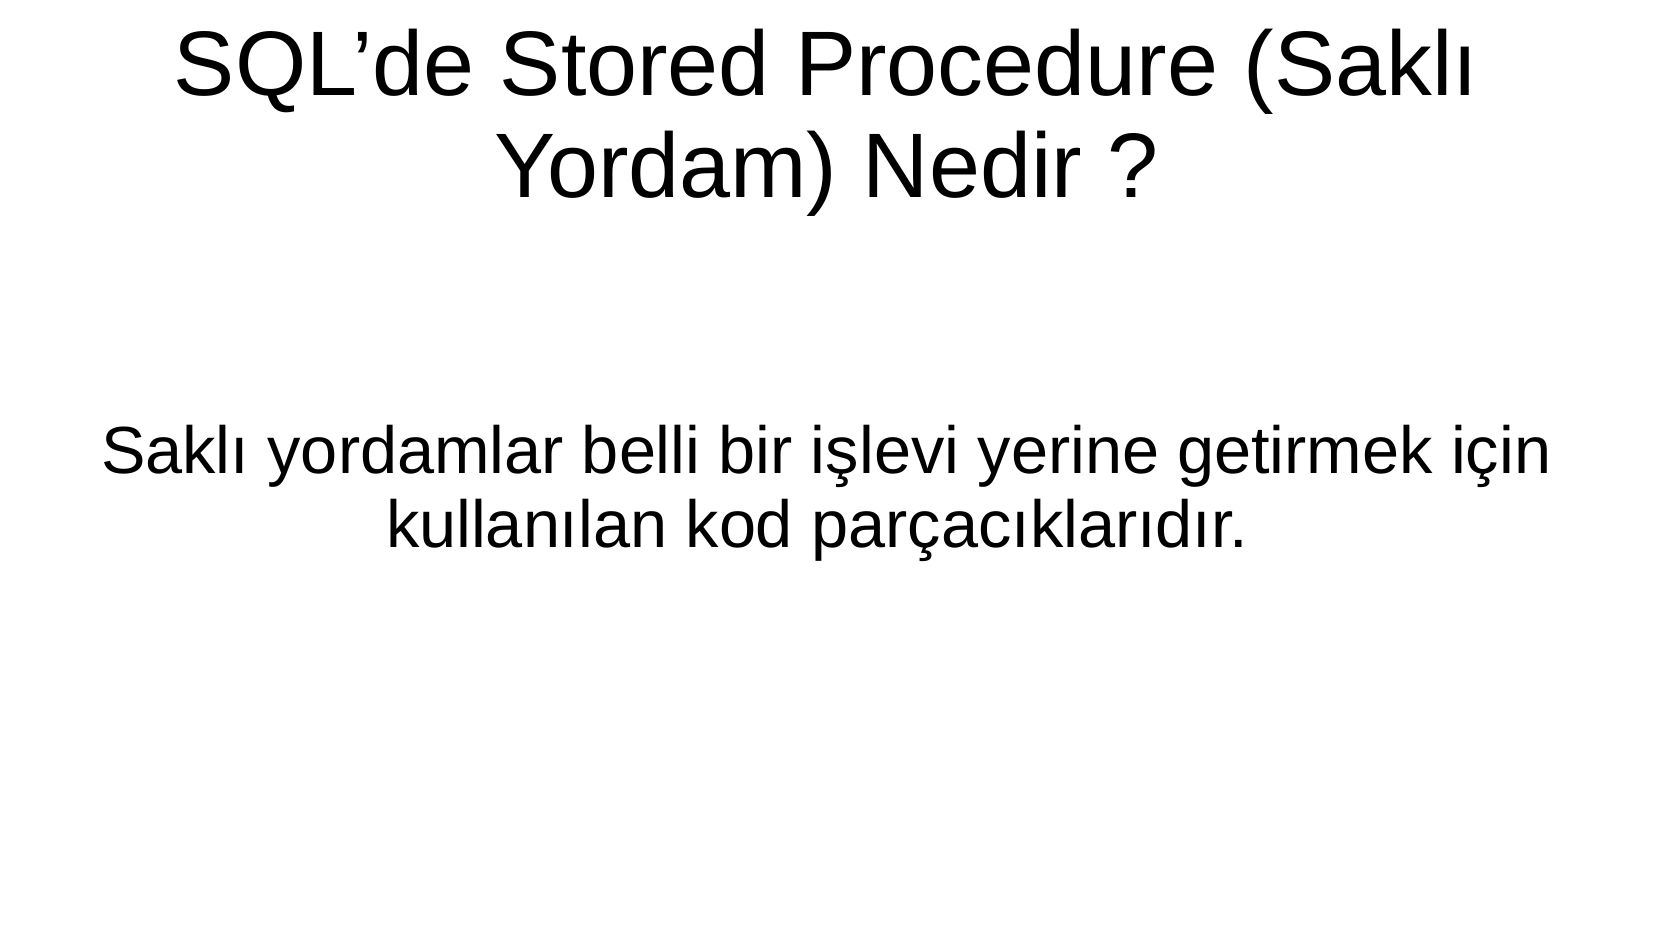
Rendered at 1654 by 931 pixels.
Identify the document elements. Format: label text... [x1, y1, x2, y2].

subtitle Saklı yordamlar belli bir işlevi yerine getirmek için kullanılan kod parçacıklarıdır. [82, 217, 1571, 758]
title SQL’de Stored Procedure (Saklı Yordam) Nedir ? [82, 12, 1571, 217]
